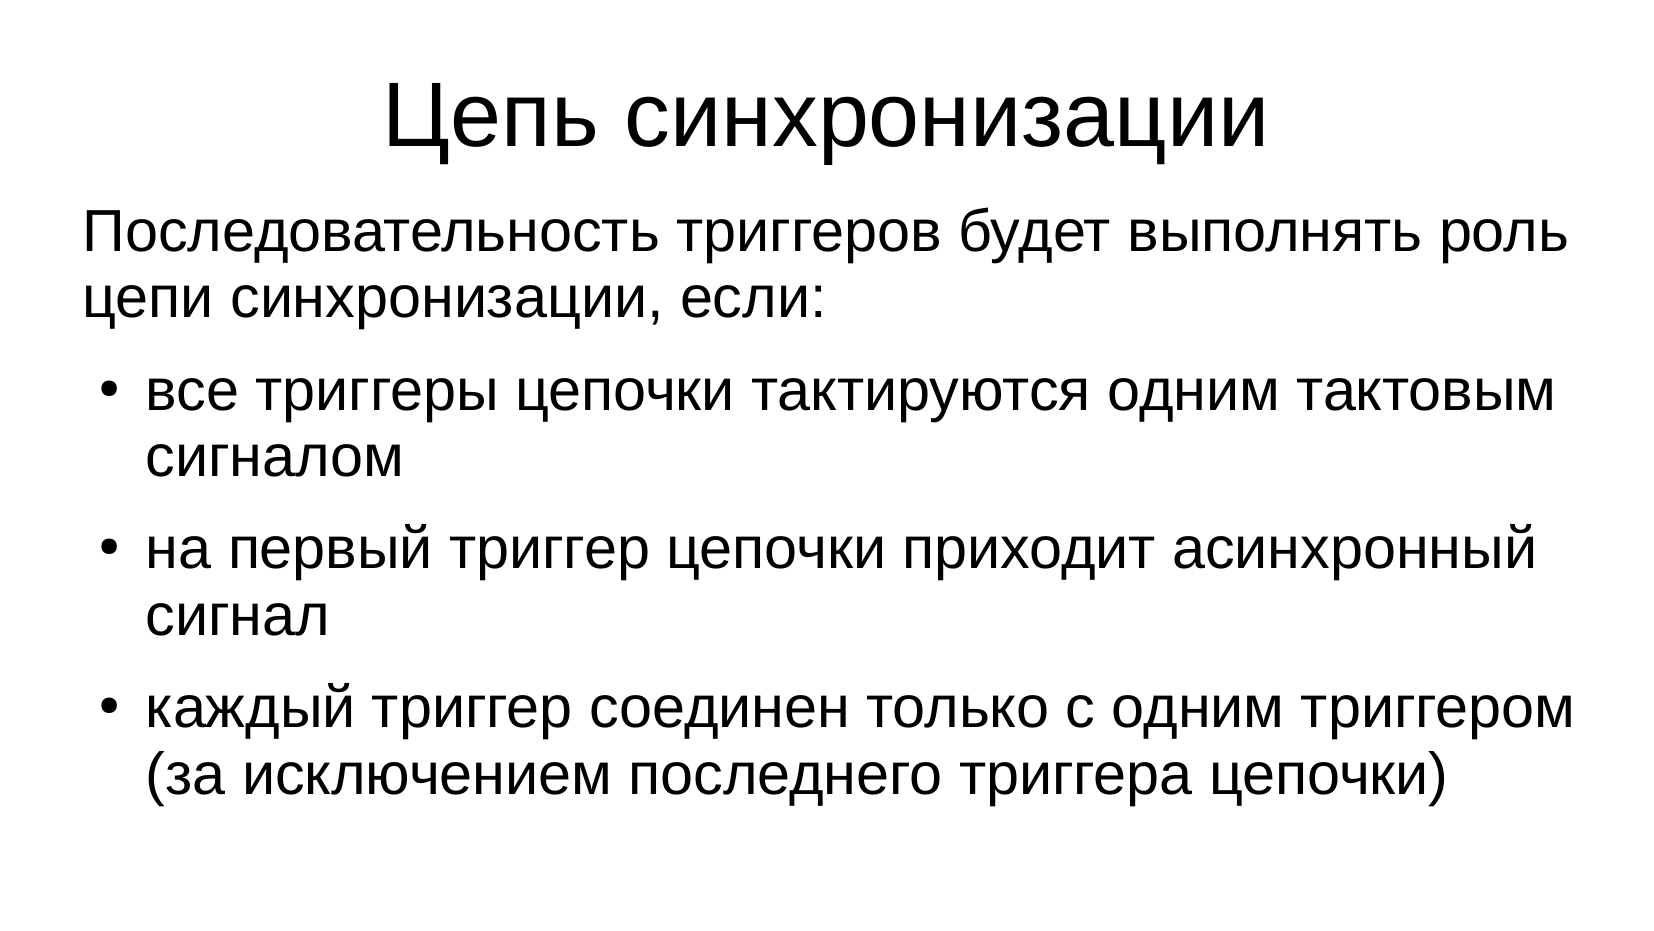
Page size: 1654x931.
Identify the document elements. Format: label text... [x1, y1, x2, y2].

title Цепь синхронизации [82, 37, 1571, 193]
list Последовательность триггеров будет выполнять роль цепи синхронизации, если: все триггеры цепочки тактируются одним тактовым сигналом на первый триггер цепочки приходит асинхронный сигнал каждый триггер соединен только с одним триггером (за исключением последнего триггера цепочки) [82, 197, 1591, 813]
